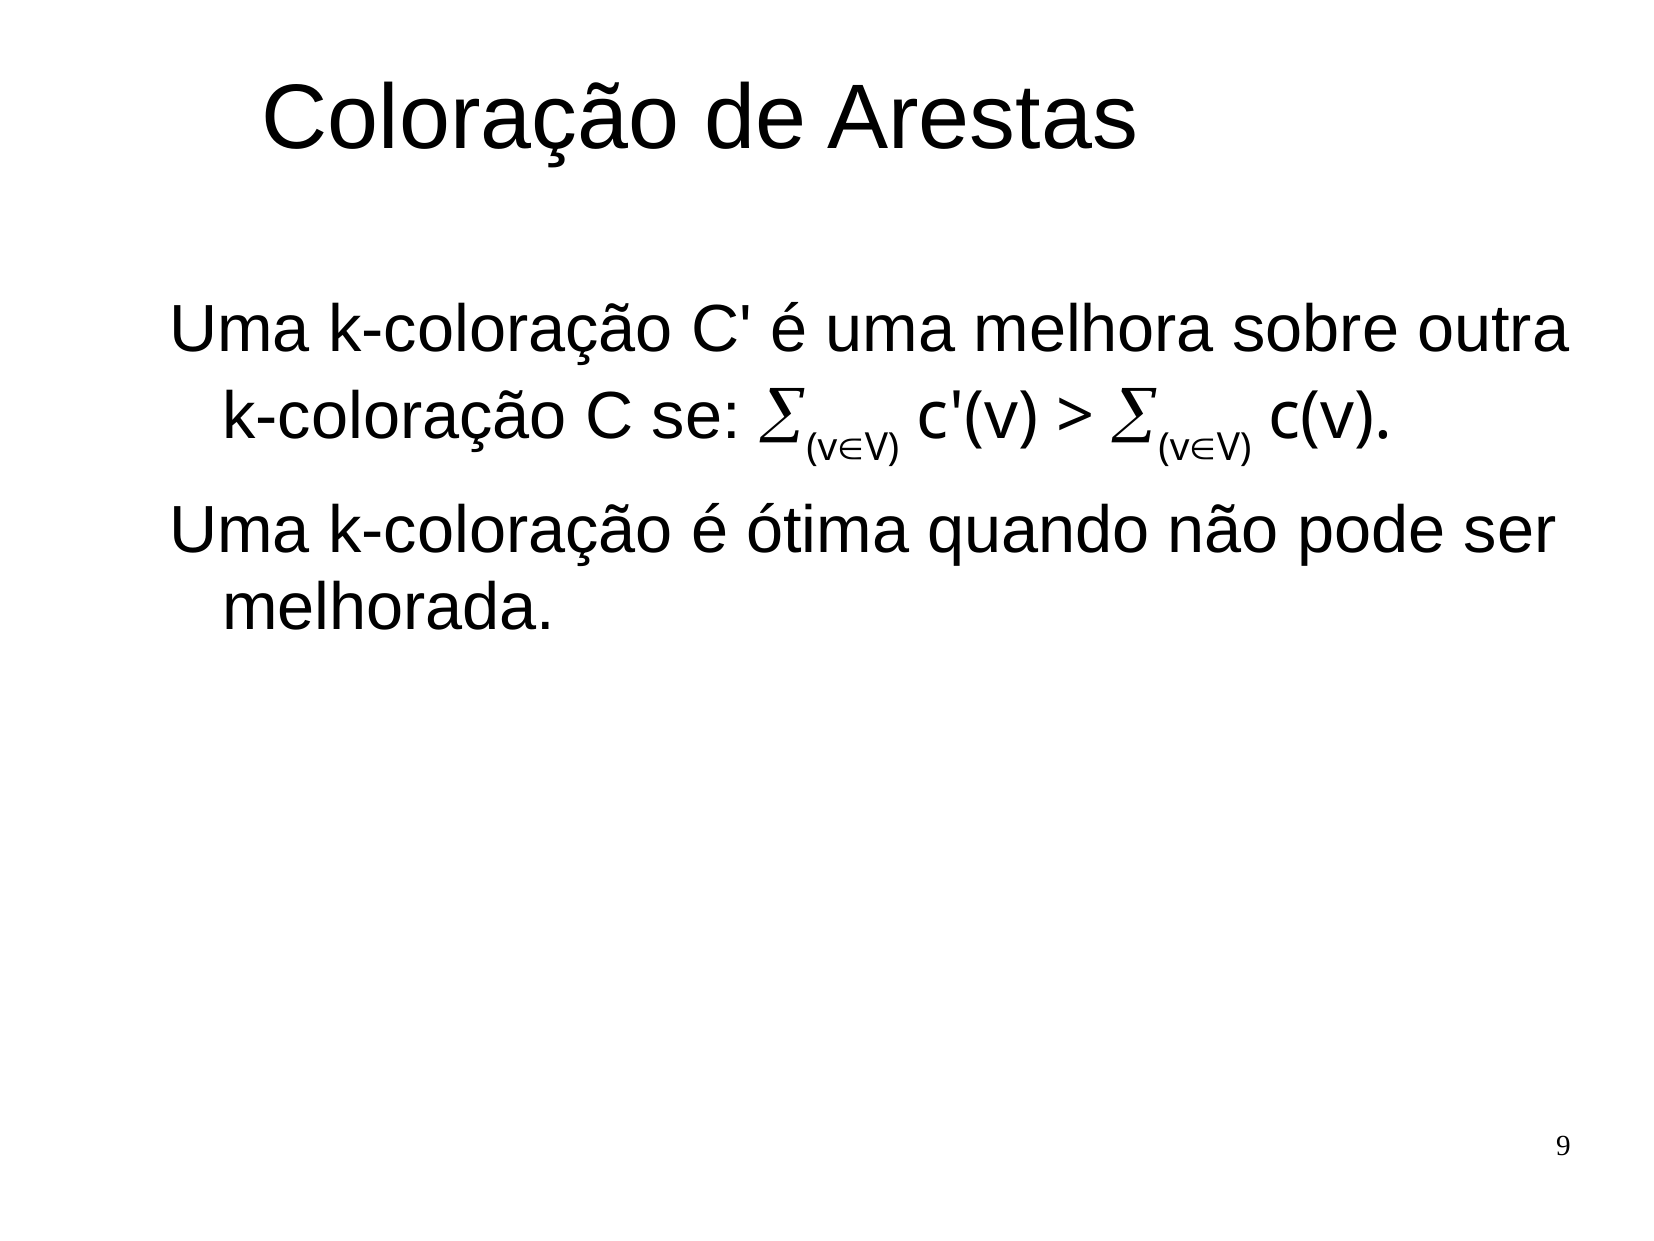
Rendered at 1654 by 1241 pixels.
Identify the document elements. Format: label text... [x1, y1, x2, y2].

title Coloração de Arestas [261, 58, 1433, 173]
list Uma k-coloração C' é uma melhora sobre outra k-coloração C se: (vV) c'(v) > (vV) c(v). Uma k-coloração é ótima quando não pode ser melhorada. [151, 289, 1598, 1004]
